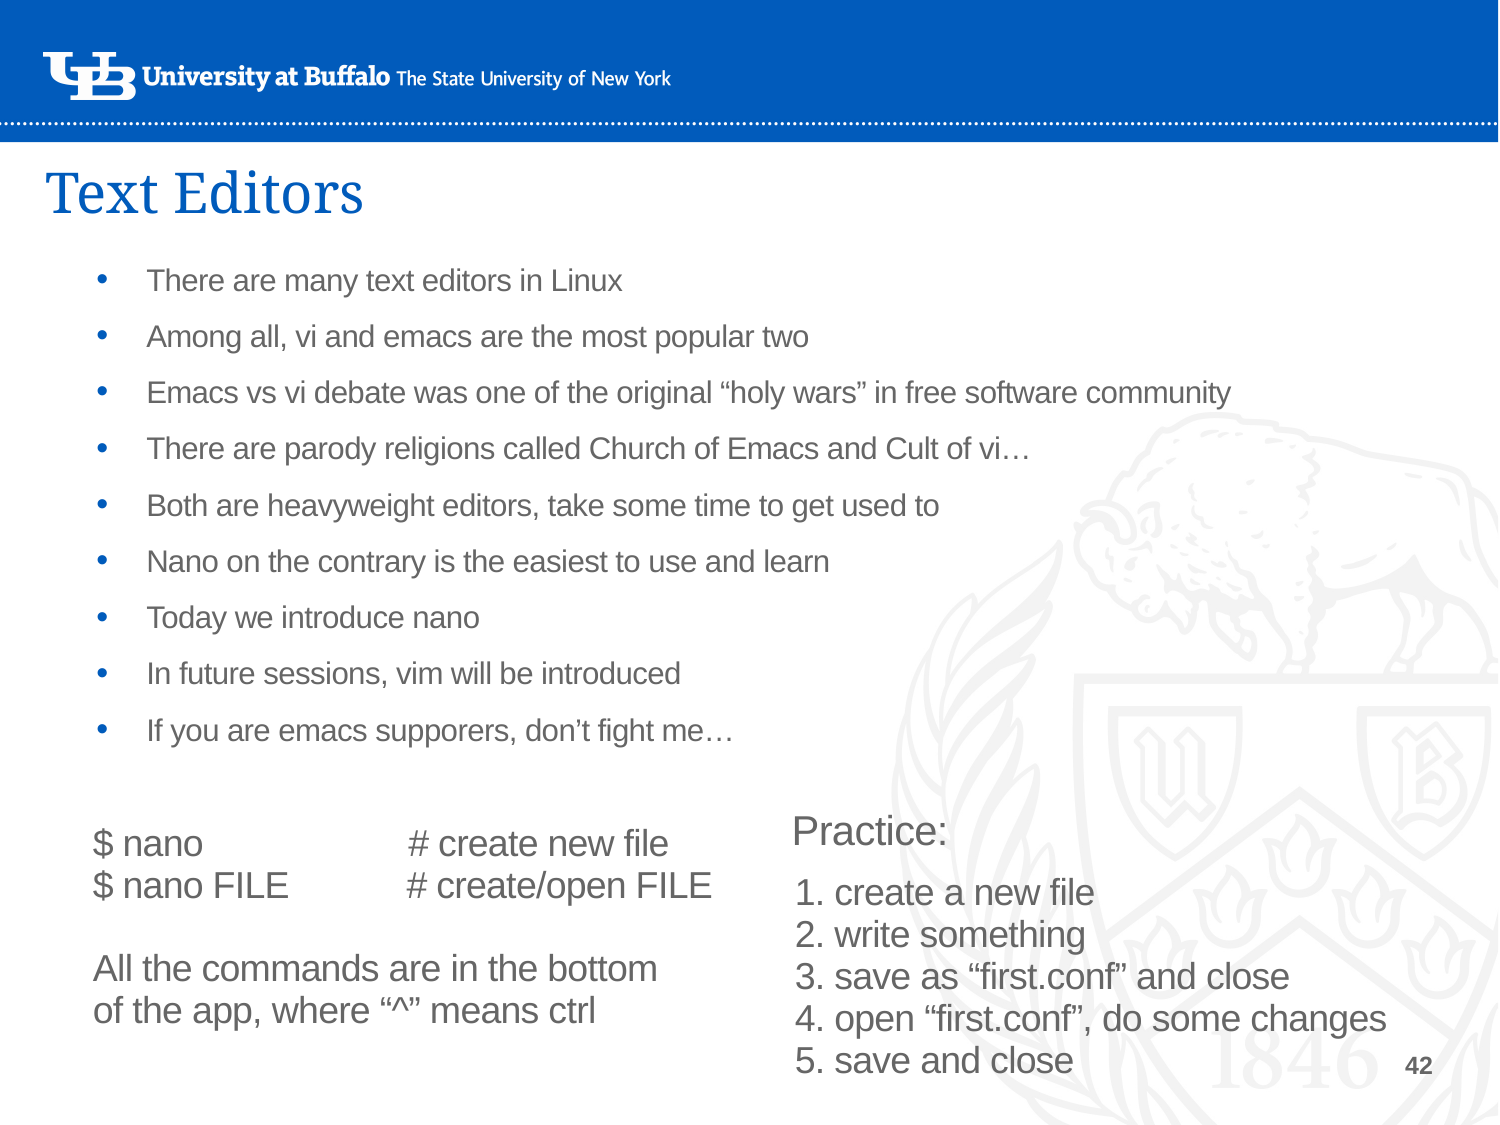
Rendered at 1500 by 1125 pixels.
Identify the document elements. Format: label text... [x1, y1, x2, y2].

text_box $ nano # create new file $ nano FILE # create/open FILE [78, 815, 799, 926]
text_box All the commands are in the bottom of the app, where “^” means ctrl [78, 939, 709, 1039]
list There are many text editors in Linux Among all, vi and emacs are the most popular two Emacs vs vi debate was one of the original “holy wars” in free software community There are parody religions called Church of Emacs and Cult of vi… Both are heavyweight editors, take some time to get used to Nano on the contrary is the easiest to use and learn Today we introduce nano In future sessions, vim will be introduced If you are emacs supporers, don’t fight me… [60, 249, 1306, 796]
text_box Practice: [776, 800, 1377, 862]
title Text Editors [30, 153, 1387, 232]
picture [0, 0, 1499, 1125]
text_box 1. create a new file 2. write something 3. save as “first.conf” and close 4. open “first.conf”, do some changes 5. save and close [780, 864, 1411, 1101]
